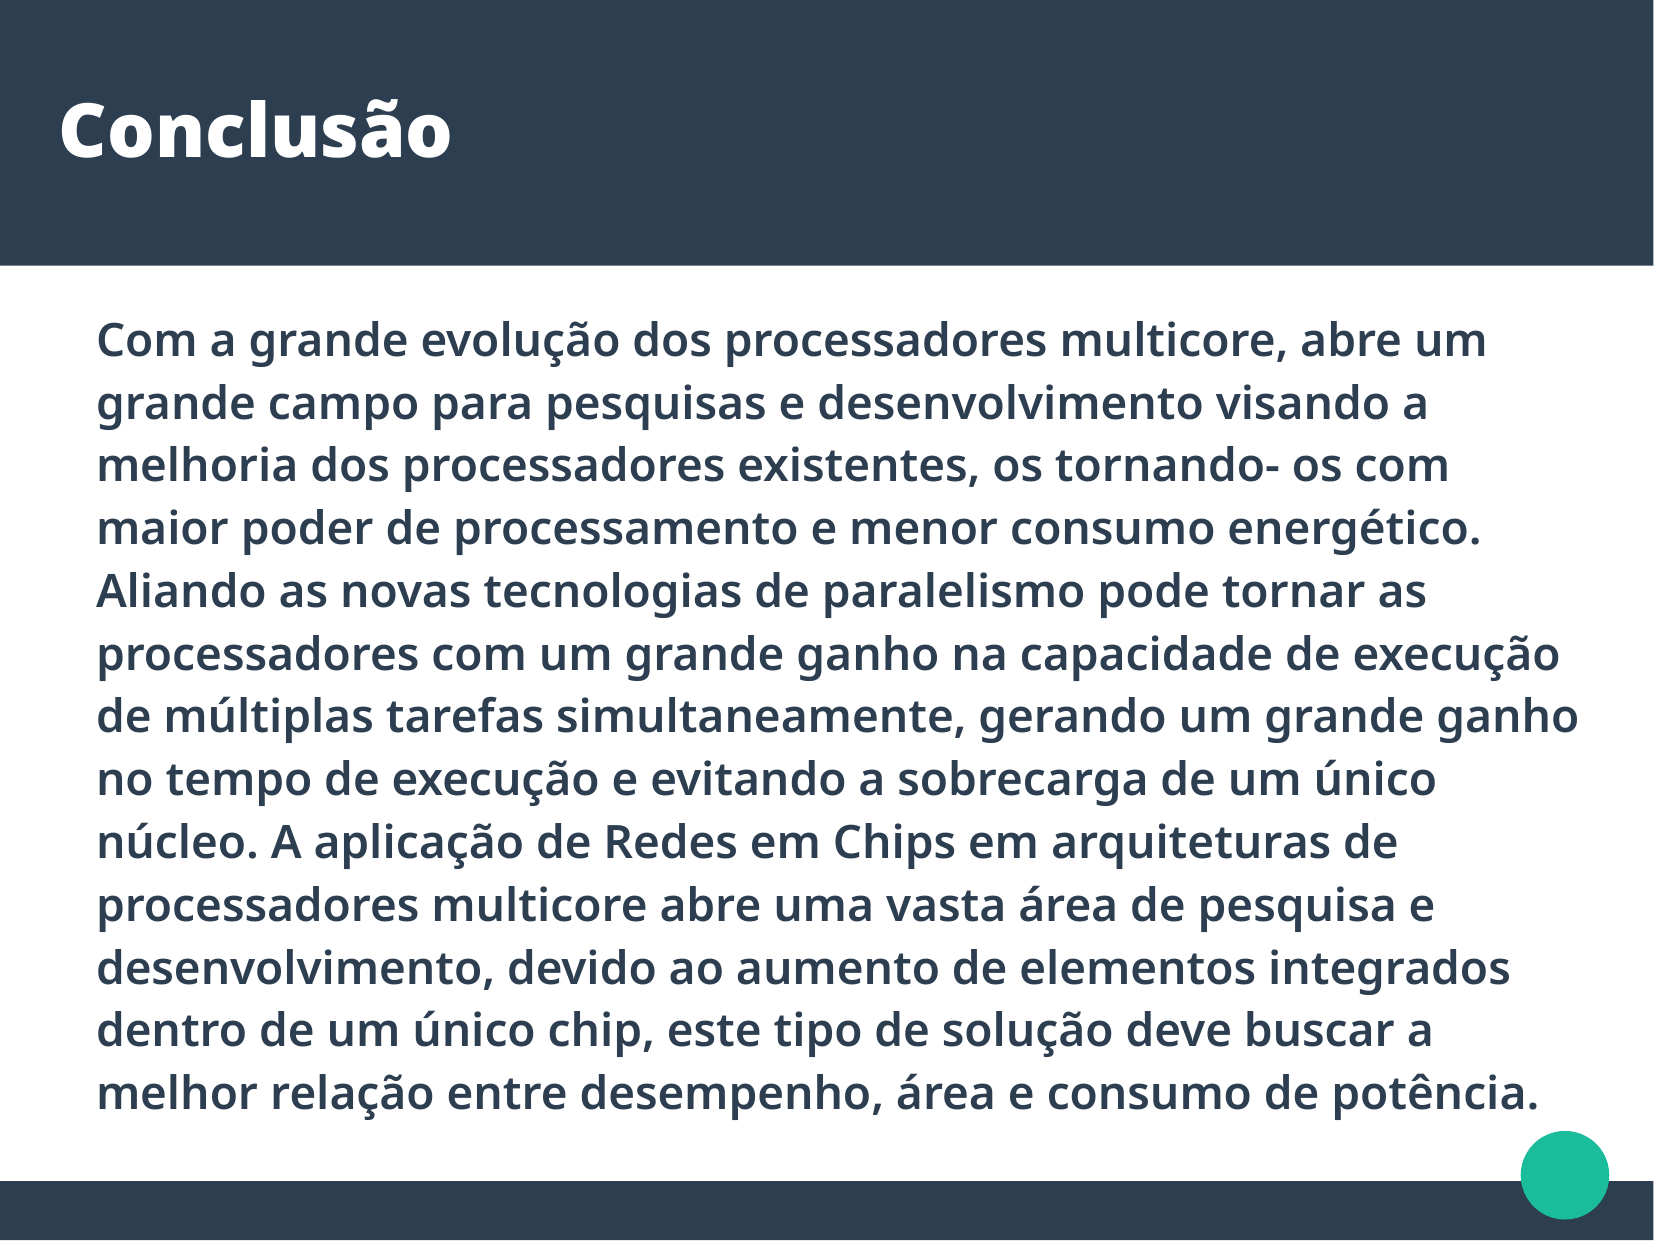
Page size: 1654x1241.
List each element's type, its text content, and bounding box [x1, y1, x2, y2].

list Com a grande evolução dos processadores multicore, abre um grande campo para pesquisas e desenvolvimento visando a melhoria dos processadores existentes, os tornando- os com maior poder de processamento e menor consumo energético. Aliando as novas tecnologias de paralelismo pode tornar as processadores com um grande ganho na capacidade de execução de múltiplas tarefas simultaneamente, gerando um grande ganho no tempo de execução e evitando a sobrecarga de um único núcleo. A aplicação de Redes em Chips em arquiteturas de processadores multicore abre uma vasta área de pesquisa e desenvolvimento, devido ao aumento de elementos integrados dentro de um único chip, este tipo de solução deve buscar a melhor relação entre desempenho, área e consumo de potência. [47, 307, 1583, 1134]
title Conclusão [59, 49, 1595, 207]
